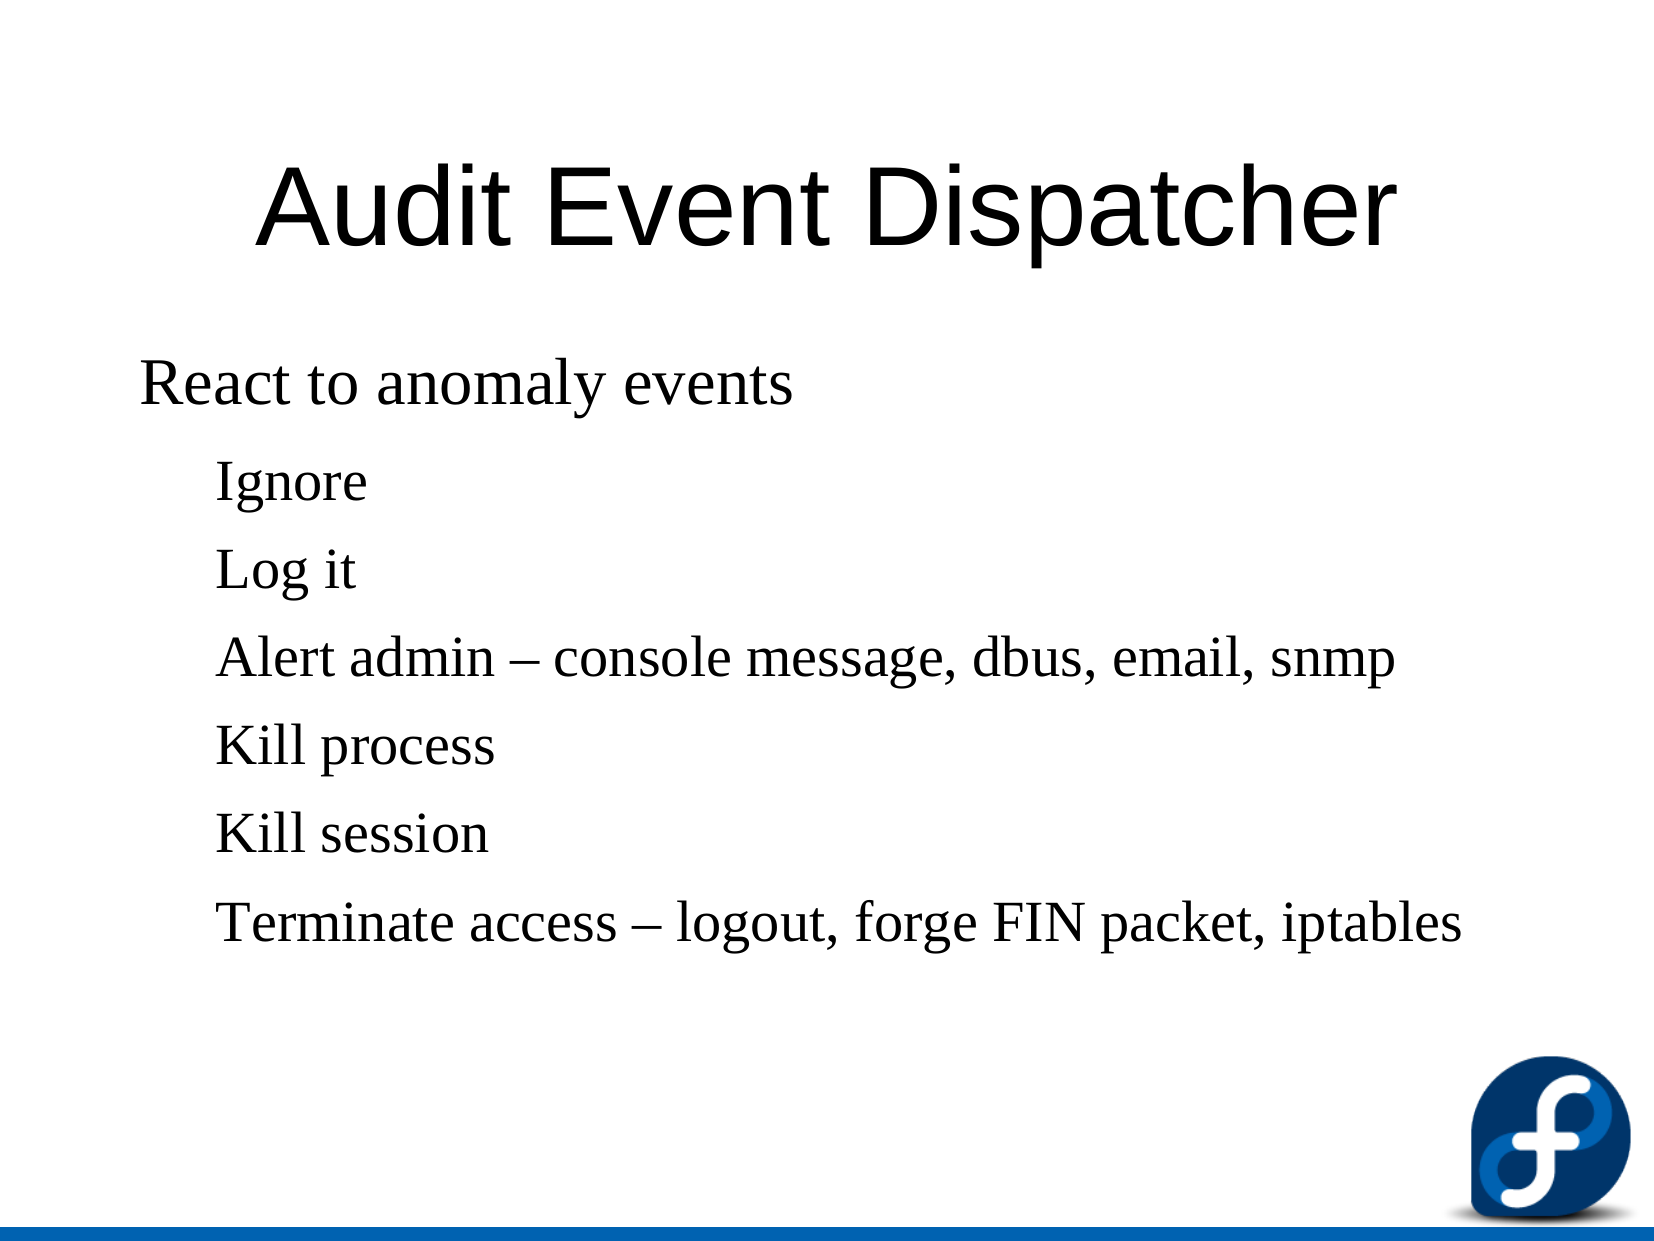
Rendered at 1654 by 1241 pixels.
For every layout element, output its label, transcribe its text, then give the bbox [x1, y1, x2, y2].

picture [1438, 1055, 1645, 1229]
title Audit Event Dispatcher [121, 102, 1534, 310]
list React to anomaly events Ignore Log it Alert admin – console message, dbus, email, snmp Kill process Kill session Terminate access – logout, forge FIN packet, iptables [121, 344, 1534, 1127]
